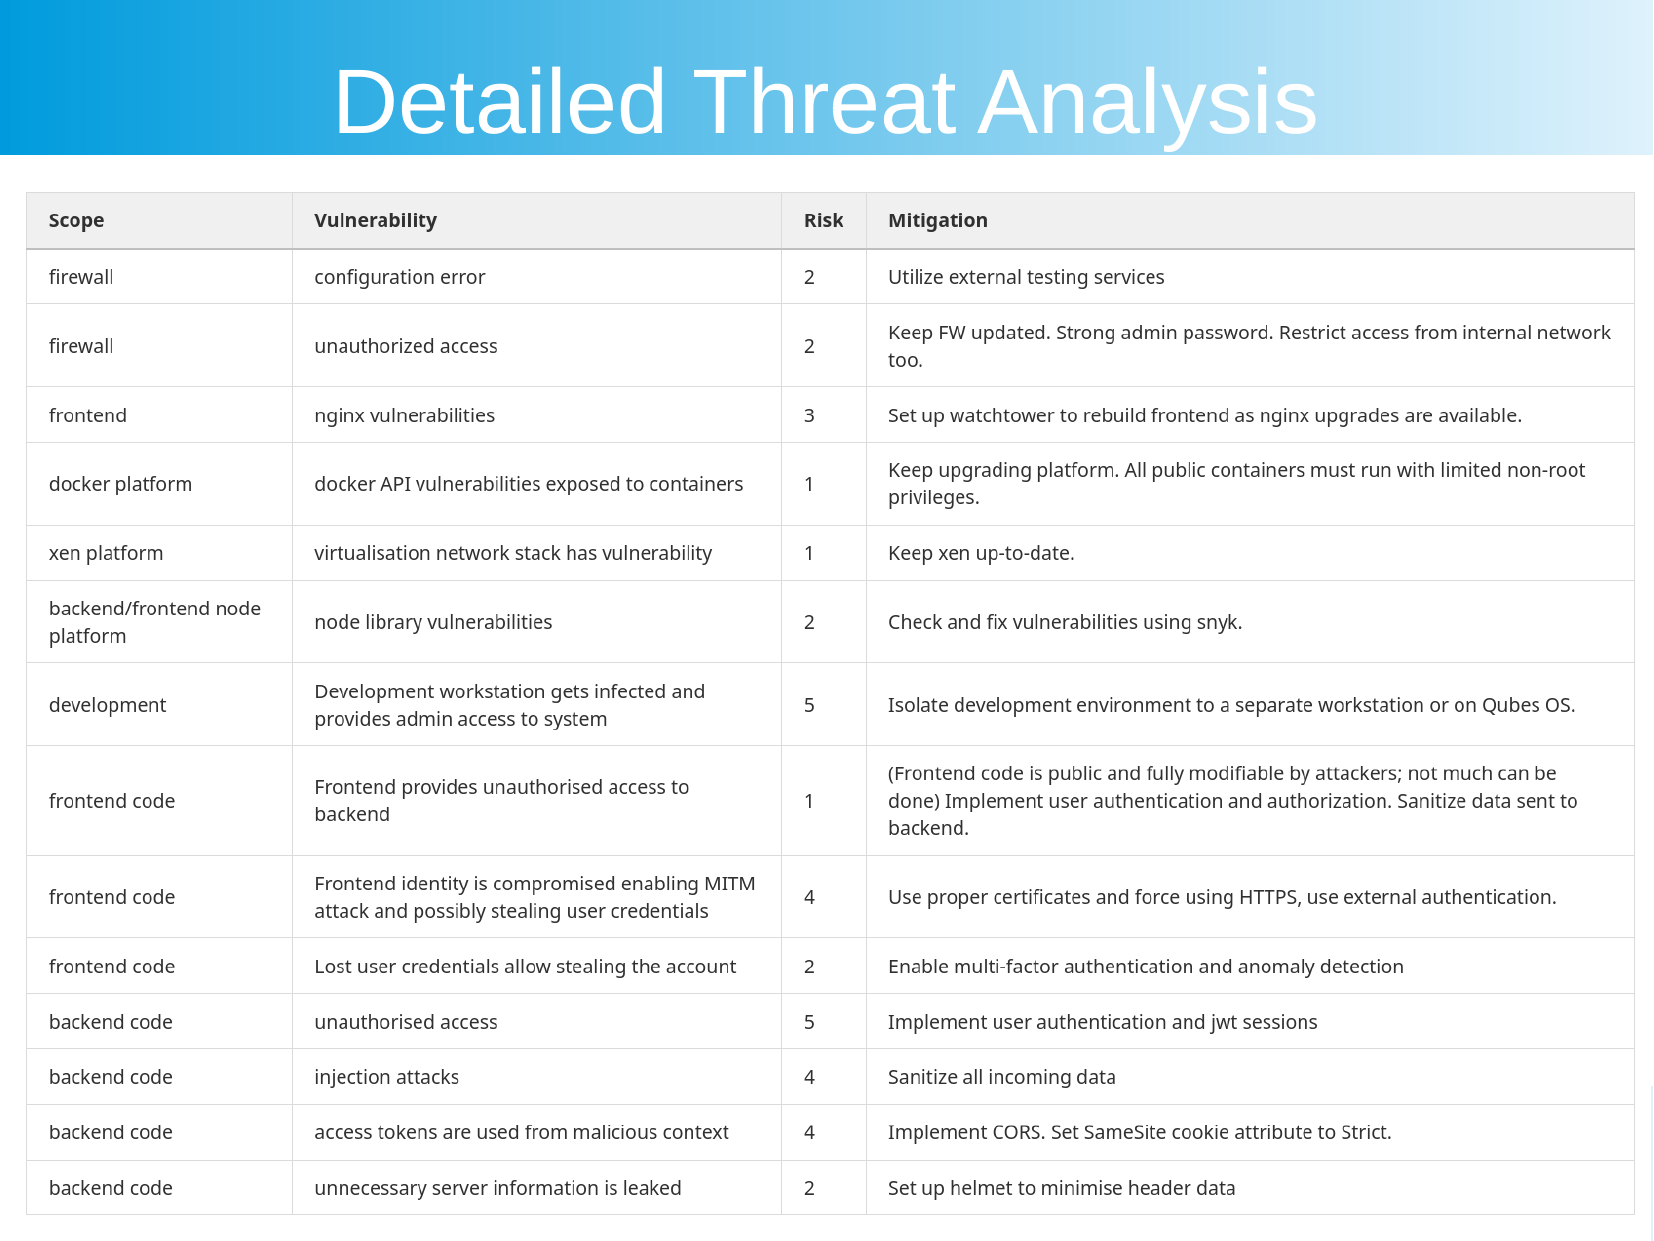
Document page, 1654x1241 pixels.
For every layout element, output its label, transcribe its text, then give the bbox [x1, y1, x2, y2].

title Detailed Threat Analysis [82, 49, 1571, 155]
picture [0, 176, 1651, 1241]
